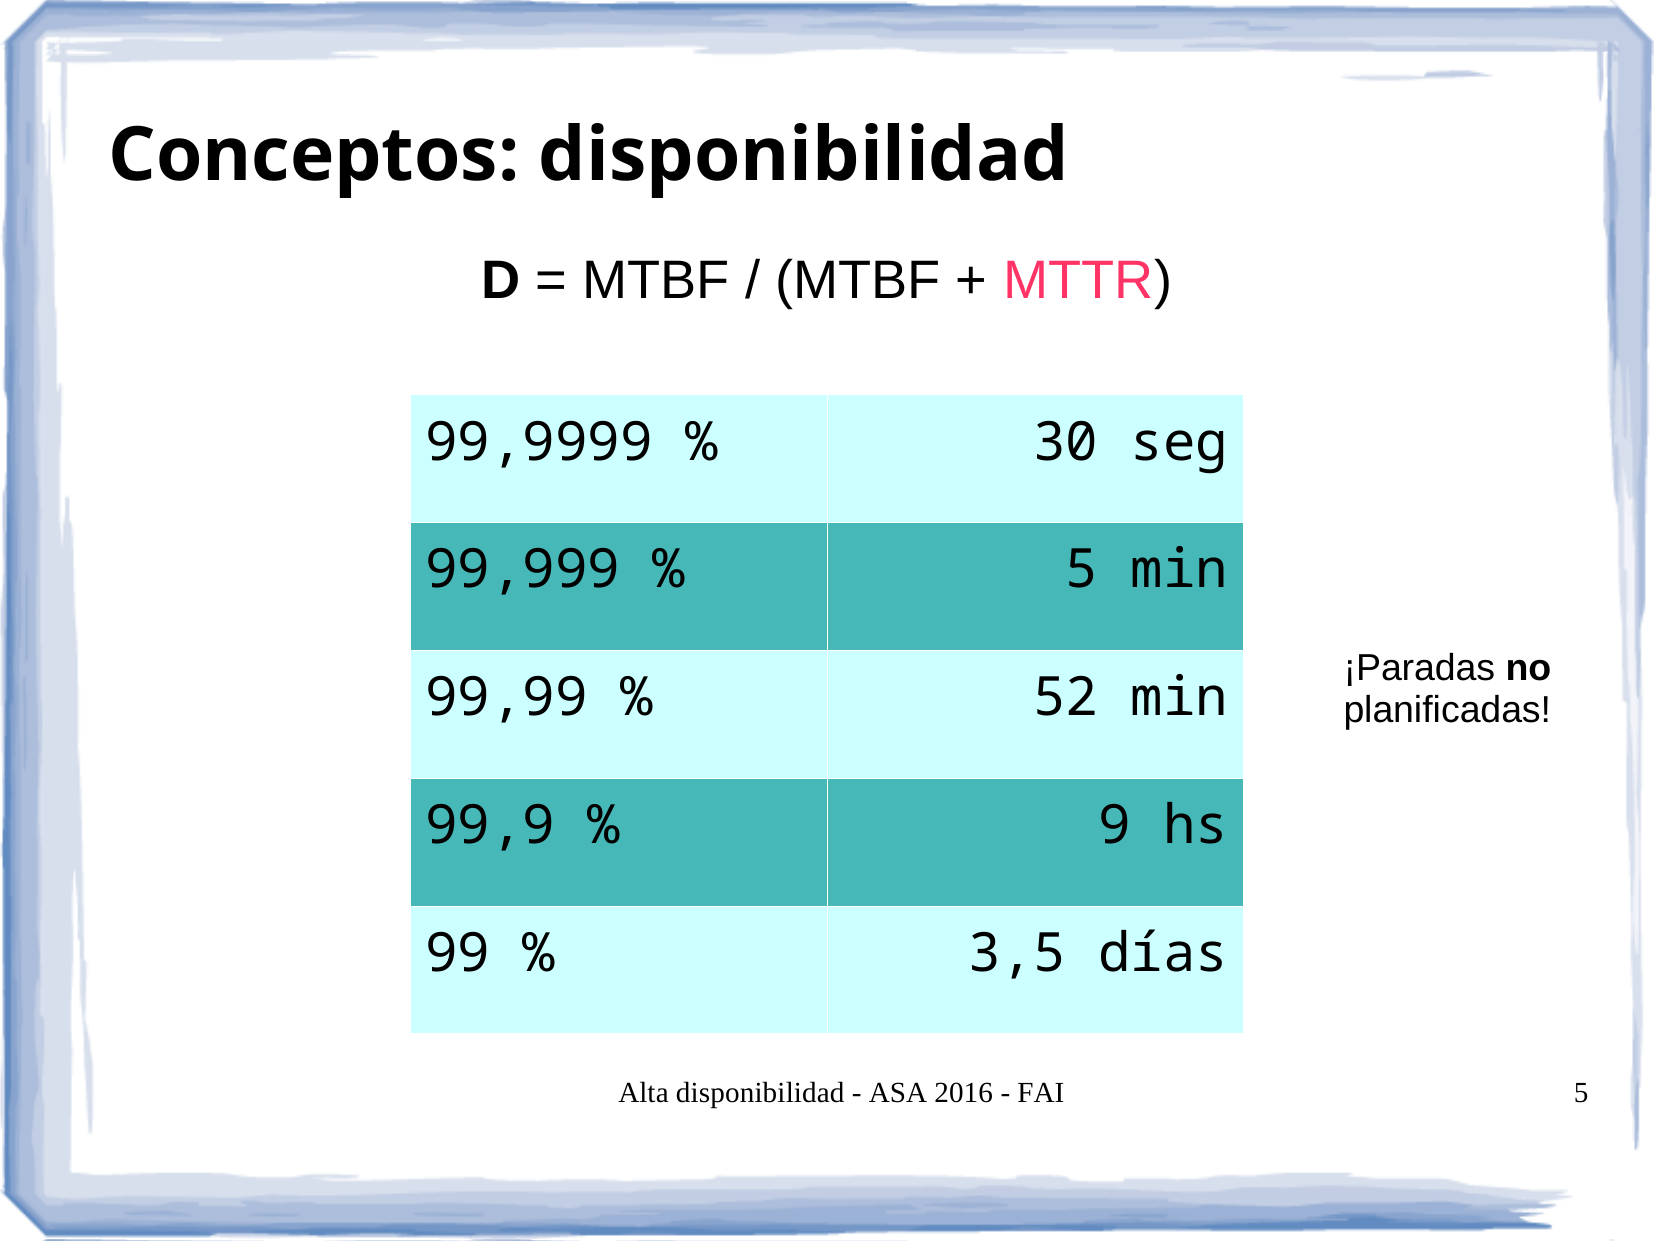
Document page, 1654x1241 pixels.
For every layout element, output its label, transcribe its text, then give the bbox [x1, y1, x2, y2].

table_cell 5 min [828, 523, 1243, 650]
picture [0, 0, 1654, 1241]
text_box Conceptos: disponibilidad [93, 93, 1088, 260]
text_box D = MTBF / (MTBF + MTTR) [466, 242, 1188, 329]
text_box ¡Paradas no planificadas! [1328, 639, 1566, 739]
table_cell 99,999 % [411, 523, 827, 650]
table_cell 99,99 % [411, 651, 827, 778]
table_header 99,9999 % [411, 395, 827, 522]
table_cell 9 hs [828, 779, 1243, 906]
table_header 30 seg [828, 395, 1243, 522]
table_cell 99 % [411, 907, 827, 1033]
table_cell 52 min [828, 651, 1243, 778]
table_cell 99,9 % [411, 779, 827, 906]
table_cell 3,5 días [828, 907, 1243, 1033]
